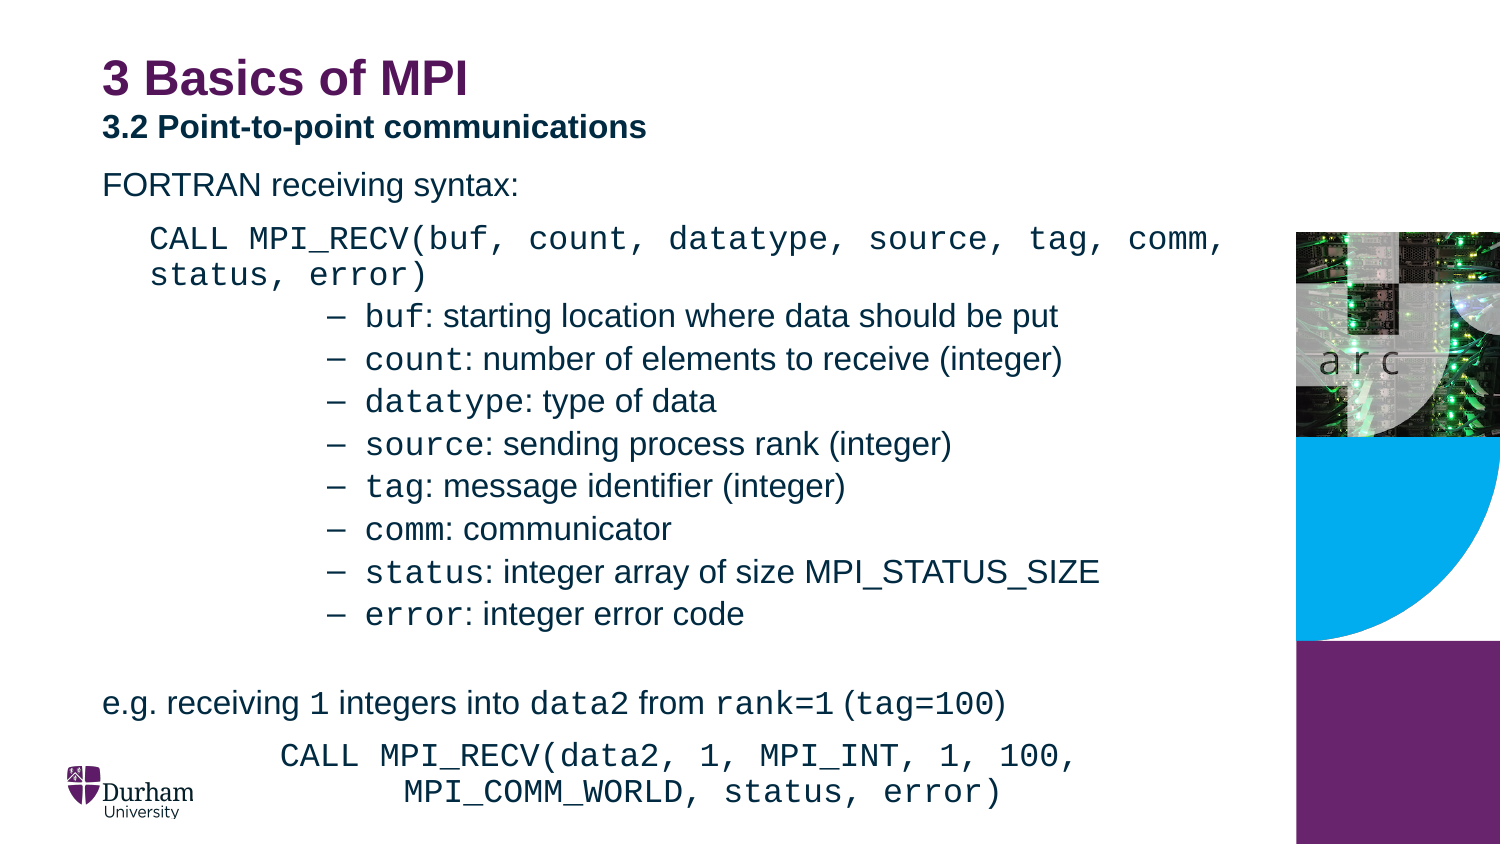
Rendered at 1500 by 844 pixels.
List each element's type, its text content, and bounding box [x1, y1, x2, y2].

title 3 Basics of MPI 3.2 Point-to-point communications [101, 45, 1399, 187]
picture [1296, 232, 1500, 436]
list FORTRAN receiving syntax: CALL MPI_RECV(buf, count, datatype, source, tag, comm, status, error) buf: starting location where data should be put count: number of elements to receive (integer) datatype: type of data source: sending process rank (integer) tag: message identifier (integer) comm: communicator status: integer array of size MPI_STATUS_SIZE error: integer error code e.g. receiving 1 integers into data2 from rank=1 (tag=100) CALL MPI_RECV(data2, 1, MPI_INT, 1, 100, MPI_COMM_WORLD, status, error) [101, 167, 1258, 753]
text_box [1296, 640, 1500, 844]
picture [67, 766, 193, 819]
picture [1332, 467, 1500, 640]
